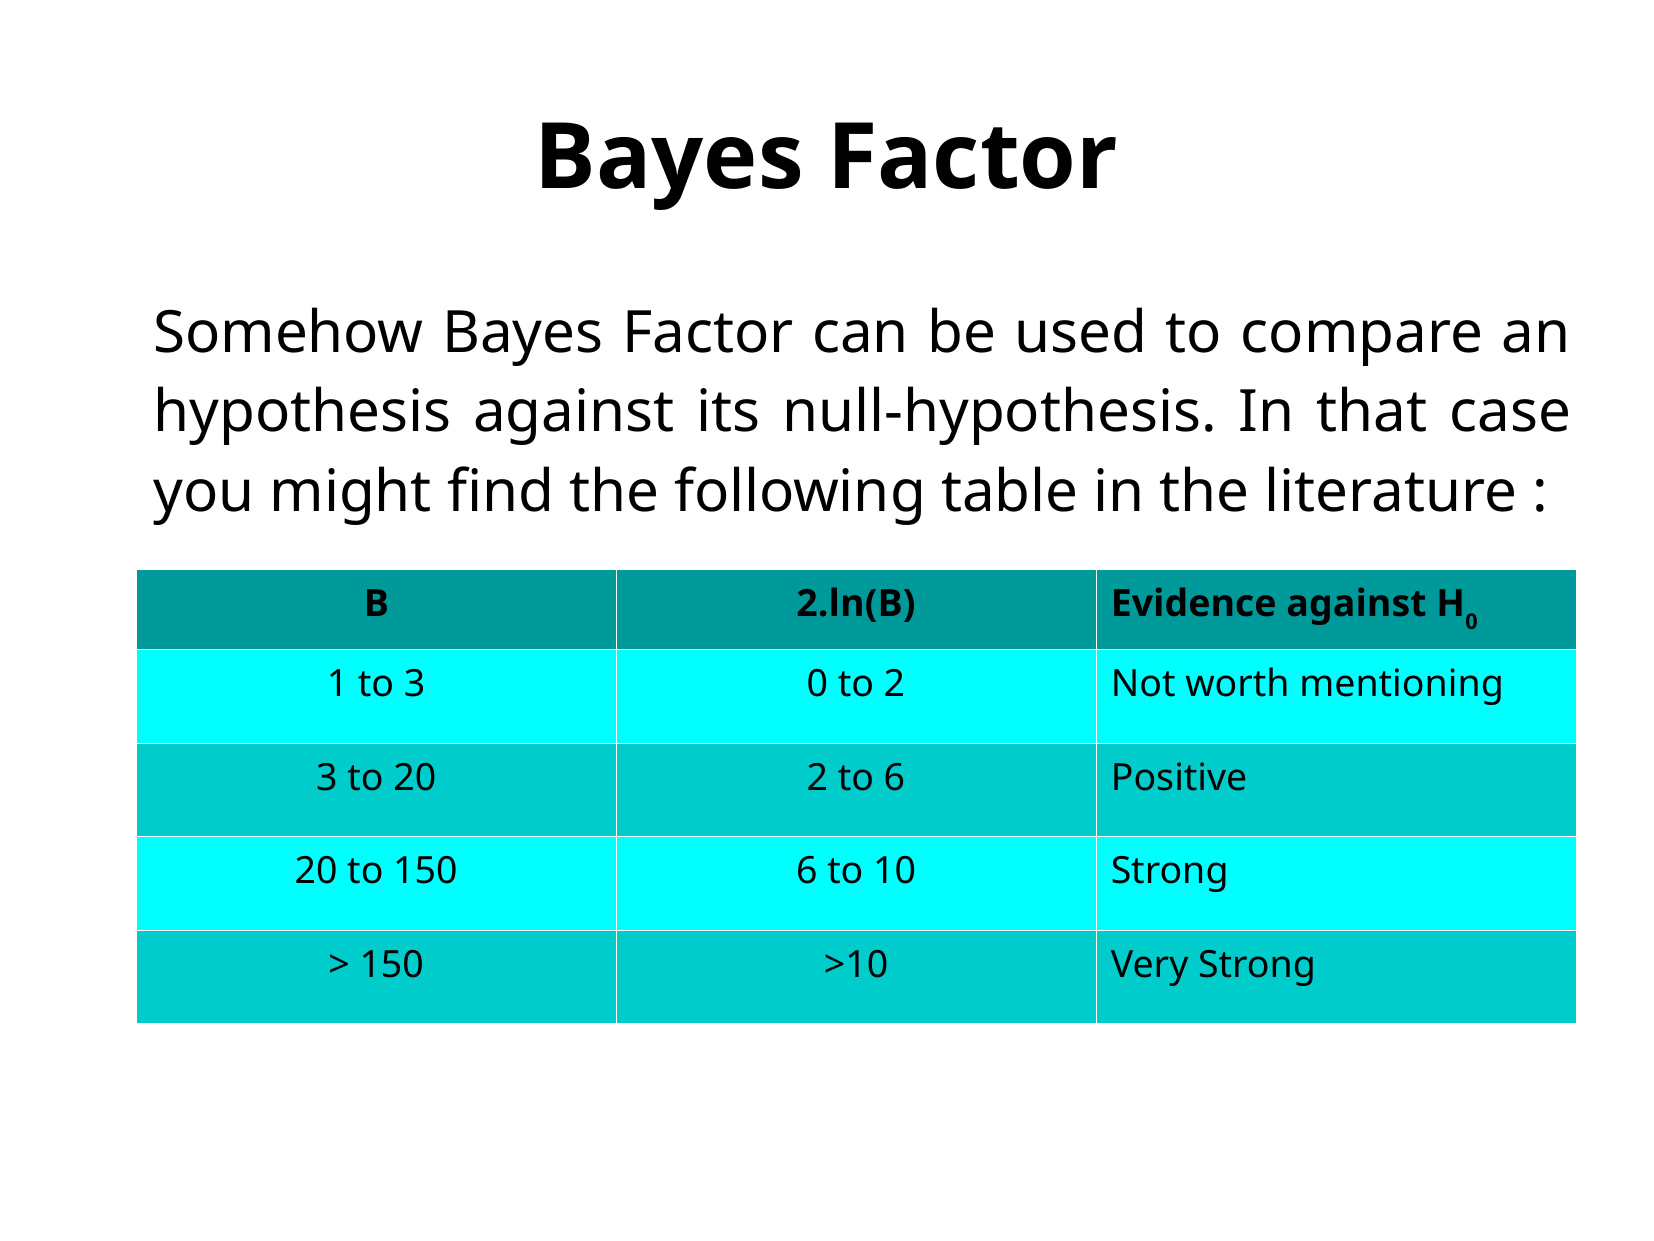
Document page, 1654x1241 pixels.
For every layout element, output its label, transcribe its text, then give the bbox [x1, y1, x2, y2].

table_cell >10 [617, 931, 1096, 1023]
table_cell Strong [1097, 837, 1576, 930]
table_cell 3 to 20 [137, 744, 616, 836]
table_cell 2 to 6 [617, 744, 1096, 836]
table_header B [137, 570, 616, 649]
table_cell Positive [1097, 744, 1576, 836]
table_cell Very Strong [1097, 931, 1576, 1023]
table_cell Not worth mentioning [1097, 650, 1576, 743]
list Somehow Bayes Factor can be used to compare an hypothesis against its null-hypothesis. In that case you might find the following table in the literature : [82, 290, 1571, 1010]
table_header Evidence against H0 [1097, 570, 1576, 649]
table_cell 20 to 150 [137, 837, 616, 930]
table_cell > 150 [137, 931, 616, 1023]
table_cell 1 to 3 [137, 650, 616, 743]
table_cell 0 to 2 [617, 650, 1096, 743]
table_cell 6 to 10 [617, 837, 1096, 930]
title Bayes Factor [82, 49, 1571, 257]
table_header 2.ln(B) [617, 570, 1096, 649]
